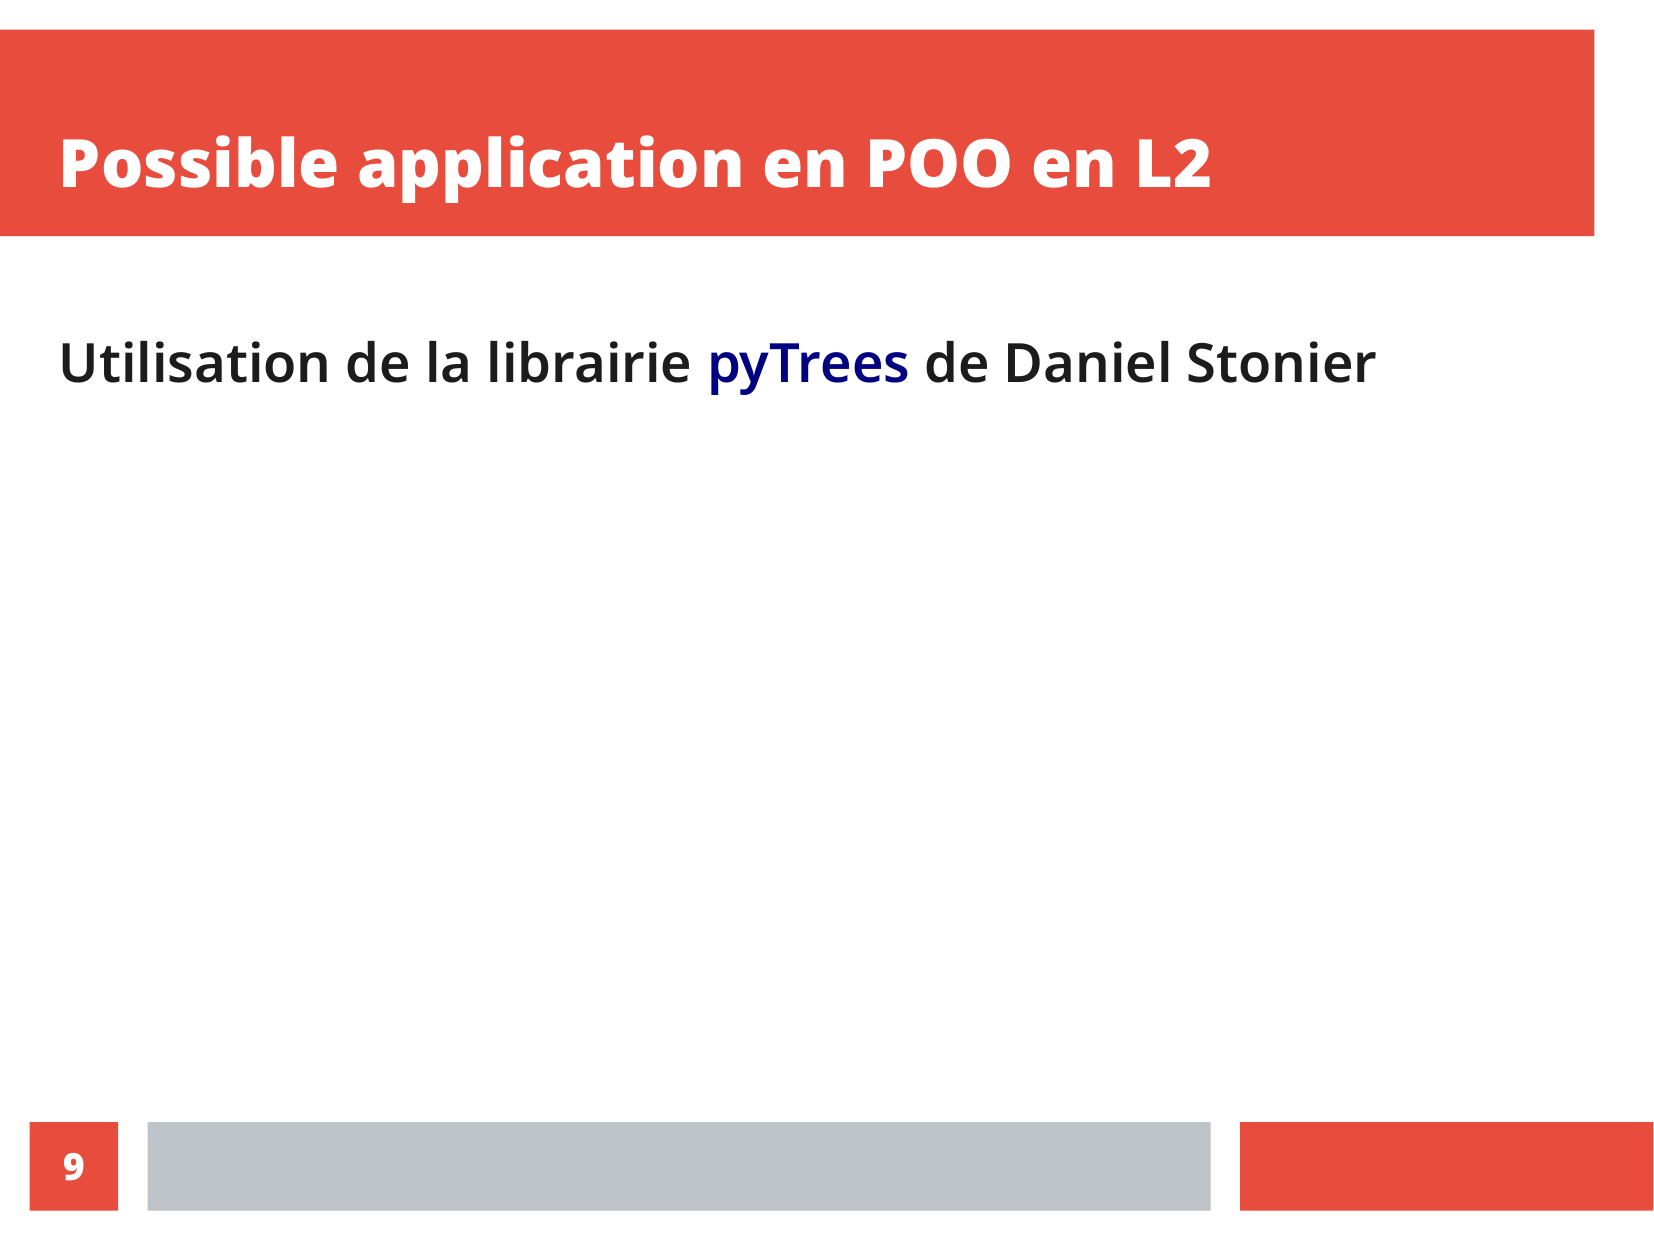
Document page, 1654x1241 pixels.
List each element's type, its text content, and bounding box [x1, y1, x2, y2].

title Possible application en POO en L2 [59, 59, 1595, 207]
list Utilisation de la librairie pyTrees de Daniel Stonier [59, 324, 1565, 1093]
